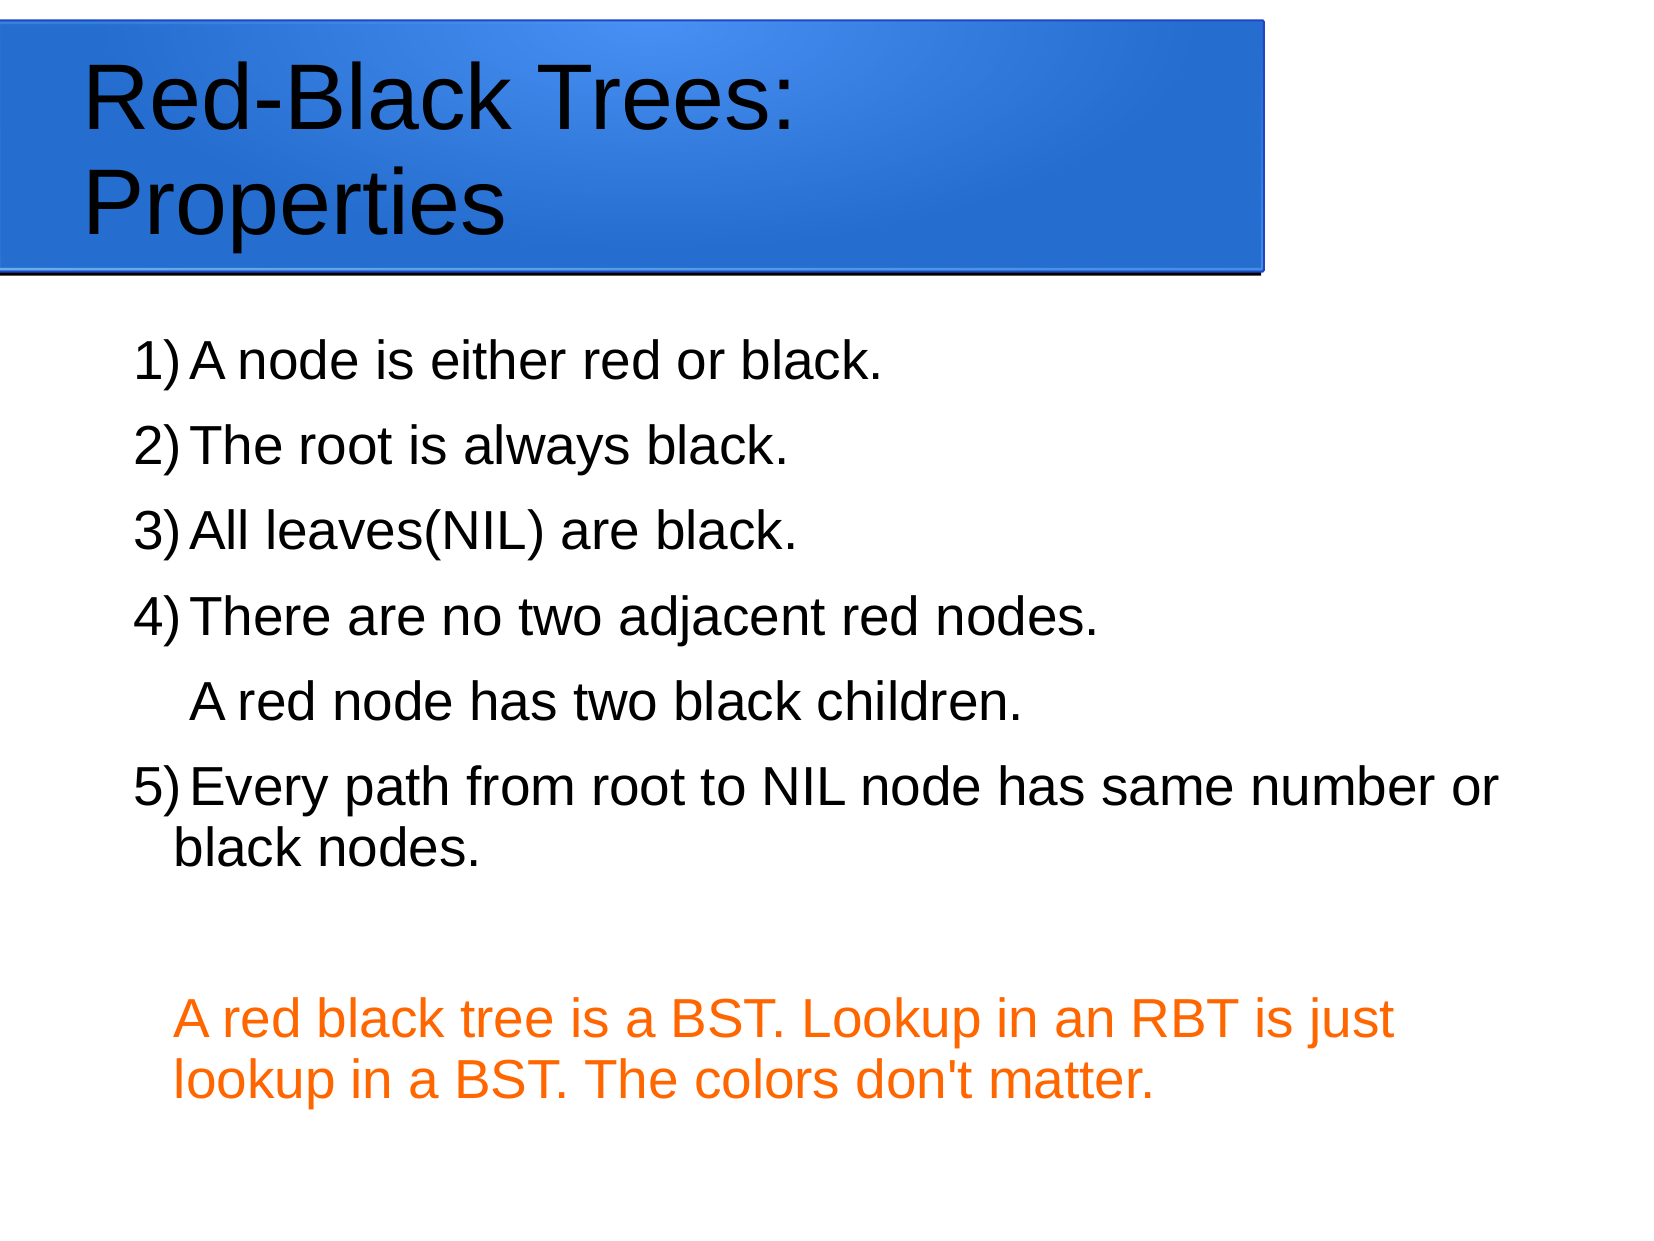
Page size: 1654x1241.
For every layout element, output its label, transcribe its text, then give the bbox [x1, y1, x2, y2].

title Red-Black Trees: Properties [82, 45, 1235, 255]
text_box A node is either red or black. The root is always black. All leaves(NIL) are black. There are no two adjacent red nodes. A red node has two black children. Every path from root to NIL node has same number or black nodes. A red black tree is a BST. Lookup in an RBT is just lookup in a BST. The colors don't matter. [120, 330, 1516, 1111]
